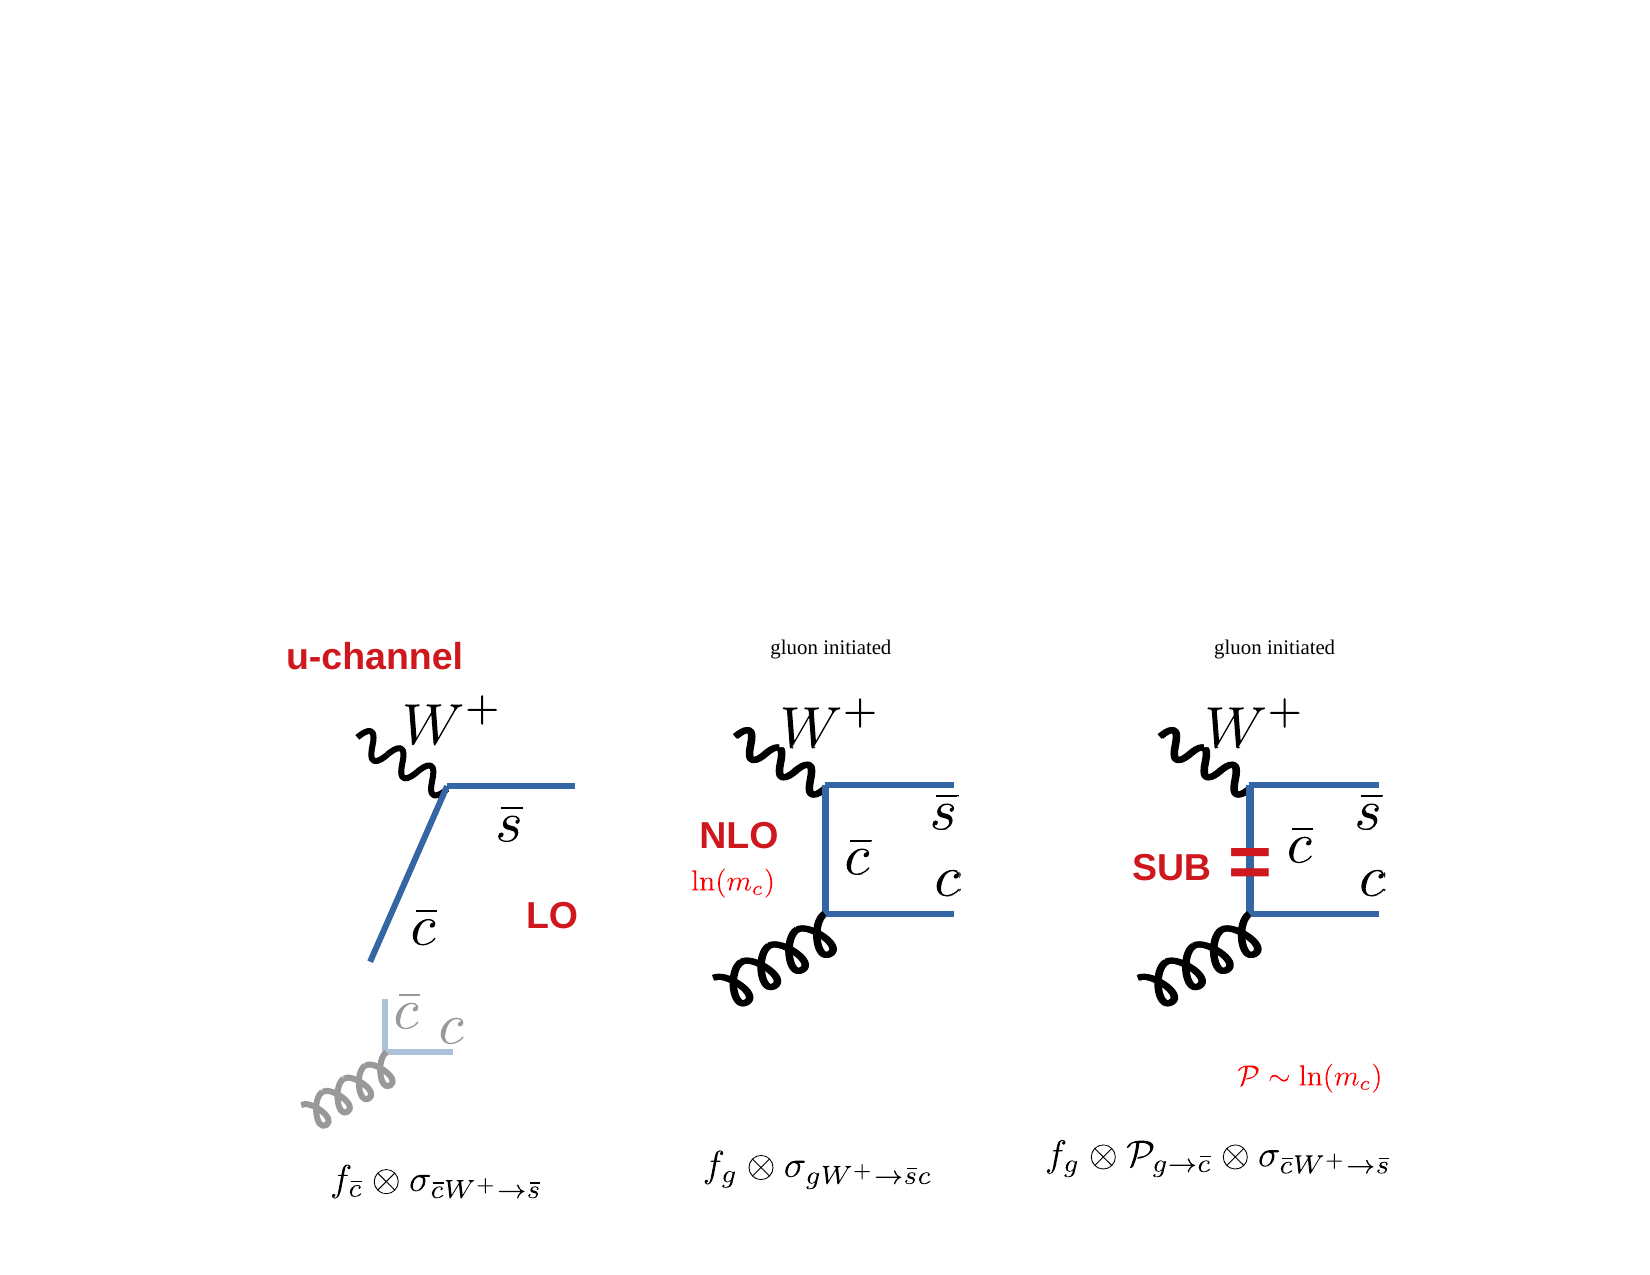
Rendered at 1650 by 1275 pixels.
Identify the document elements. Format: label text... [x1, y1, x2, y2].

text_box [844, 840, 877, 875]
text_box [934, 869, 961, 897]
text_box NLO [684, 806, 805, 869]
text_box [410, 910, 441, 946]
text_box [401, 694, 500, 746]
text_box [1358, 869, 1386, 897]
text_box [1044, 1139, 1392, 1178]
text_box [929, 795, 963, 830]
text_box LO [511, 887, 617, 945]
text_box = [1213, 812, 1289, 912]
text_box u-channel [271, 628, 737, 686]
text_box [702, 1150, 931, 1190]
text_box [1354, 795, 1388, 830]
text_box [1204, 697, 1305, 749]
text_box gluon initiated [1192, 628, 1358, 667]
text_box [691, 868, 776, 898]
text_box SUB [1117, 839, 1213, 897]
text_box [779, 697, 880, 749]
text_box [495, 807, 527, 843]
text_box [1289, 828, 1317, 864]
text_box [1237, 1063, 1383, 1093]
text_box gluon initiated [748, 628, 914, 667]
text_box [286, 965, 543, 1199]
